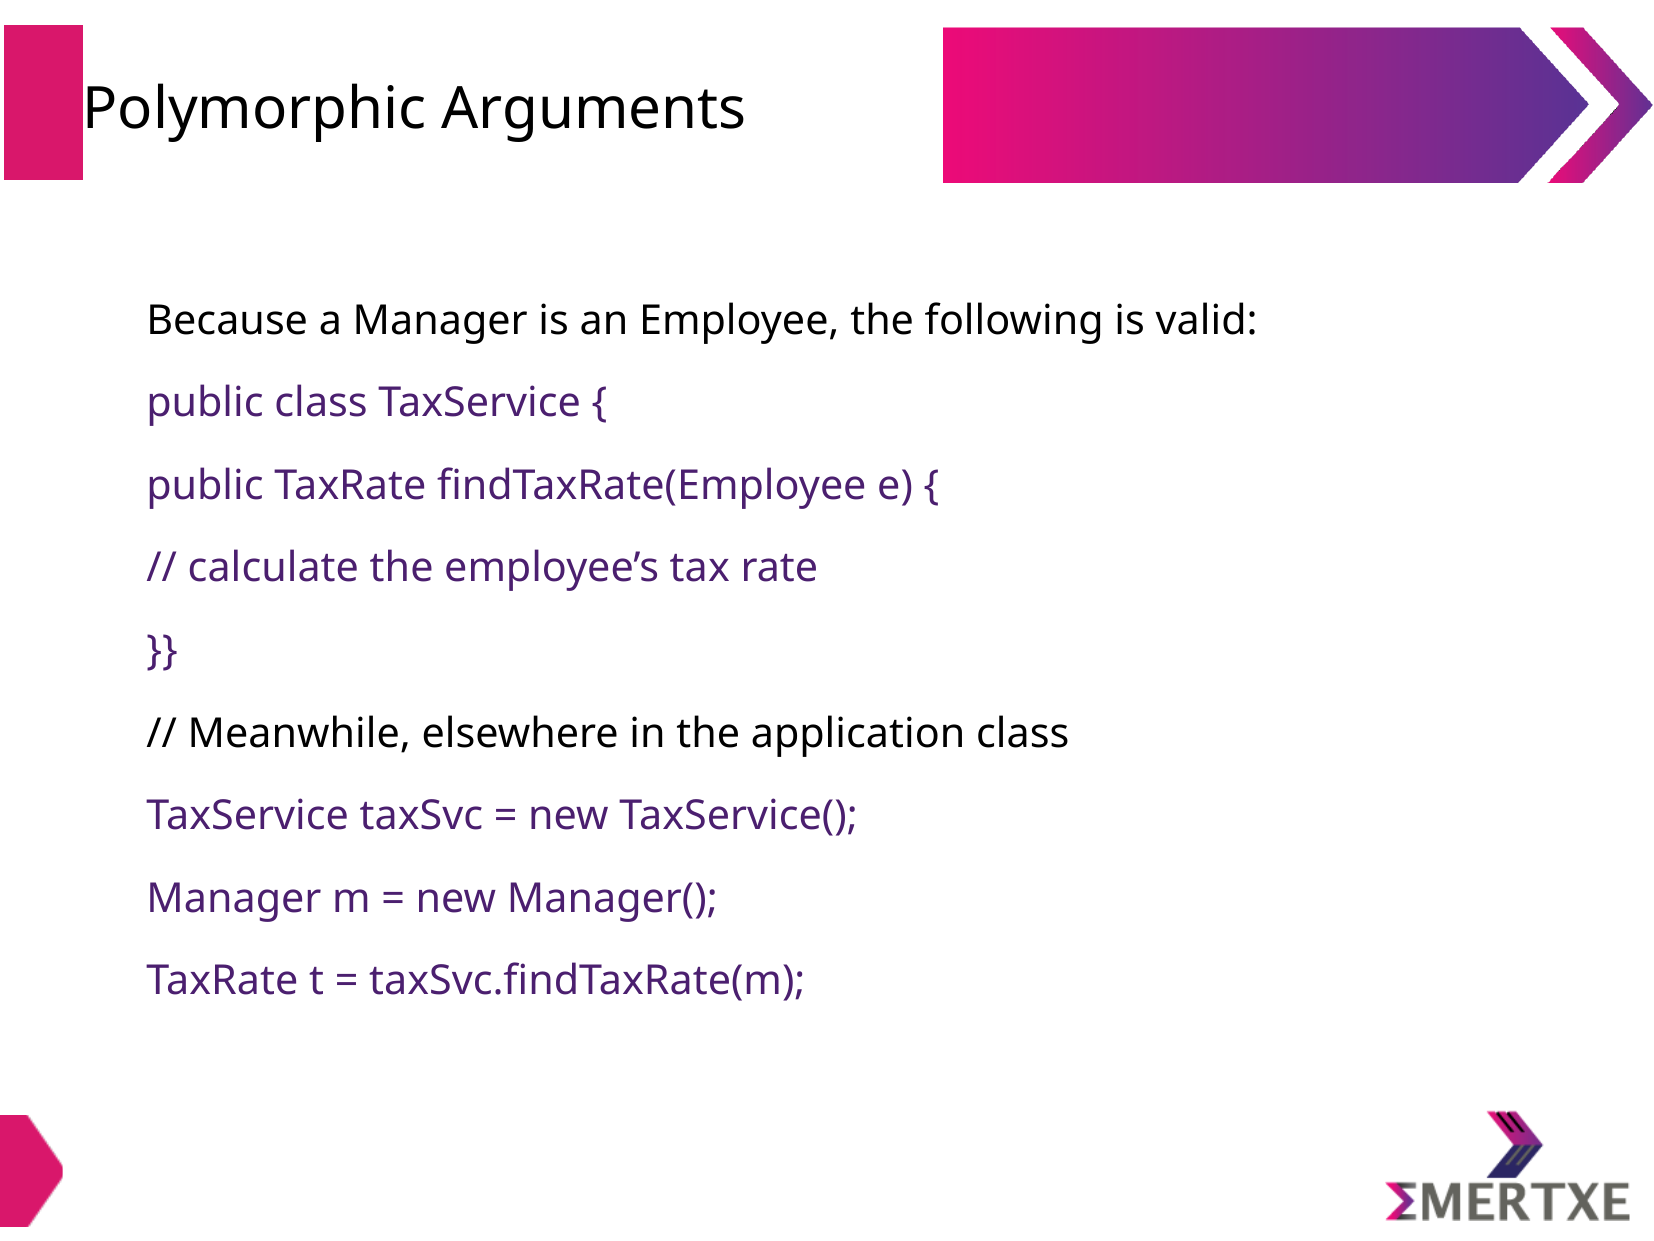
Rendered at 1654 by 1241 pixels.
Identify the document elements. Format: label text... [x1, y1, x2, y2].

title Polymorphic Arguments [82, 2, 1571, 210]
picture [1385, 1107, 1631, 1221]
picture [1571, 27, 1653, 183]
list Because a Manager is an Employee, the following is valid: public class TaxService { public TaxRate findTaxRate(Employee e) { // calculate the employee’s tax rate }} // Meanwhile, elsewhere in the application class TaxService taxSvc = new TaxService(); Manager m = new Manager(); TaxRate t = taxSvc.findTaxRate(m); [82, 290, 1571, 1010]
